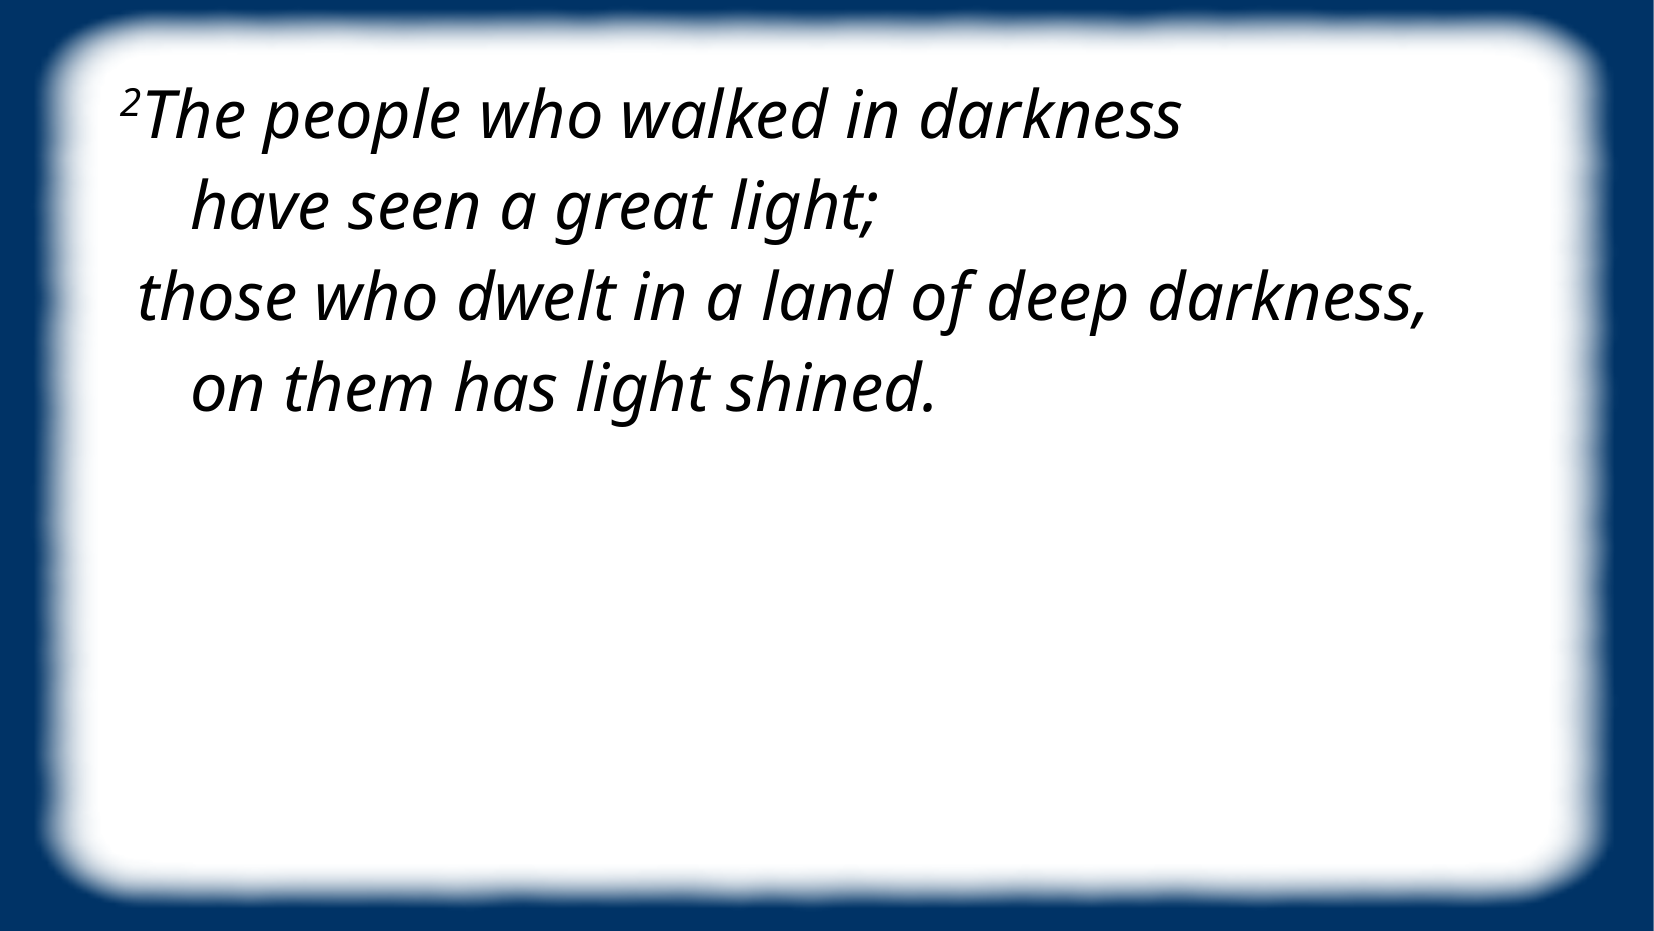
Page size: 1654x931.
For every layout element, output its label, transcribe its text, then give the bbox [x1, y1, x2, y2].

picture [0, 0, 1654, 931]
text_box 2The people who walked in darkness have seen a great light; those who dwelt in a land of deep darkness, on them has light shined. [105, 60, 1546, 430]
